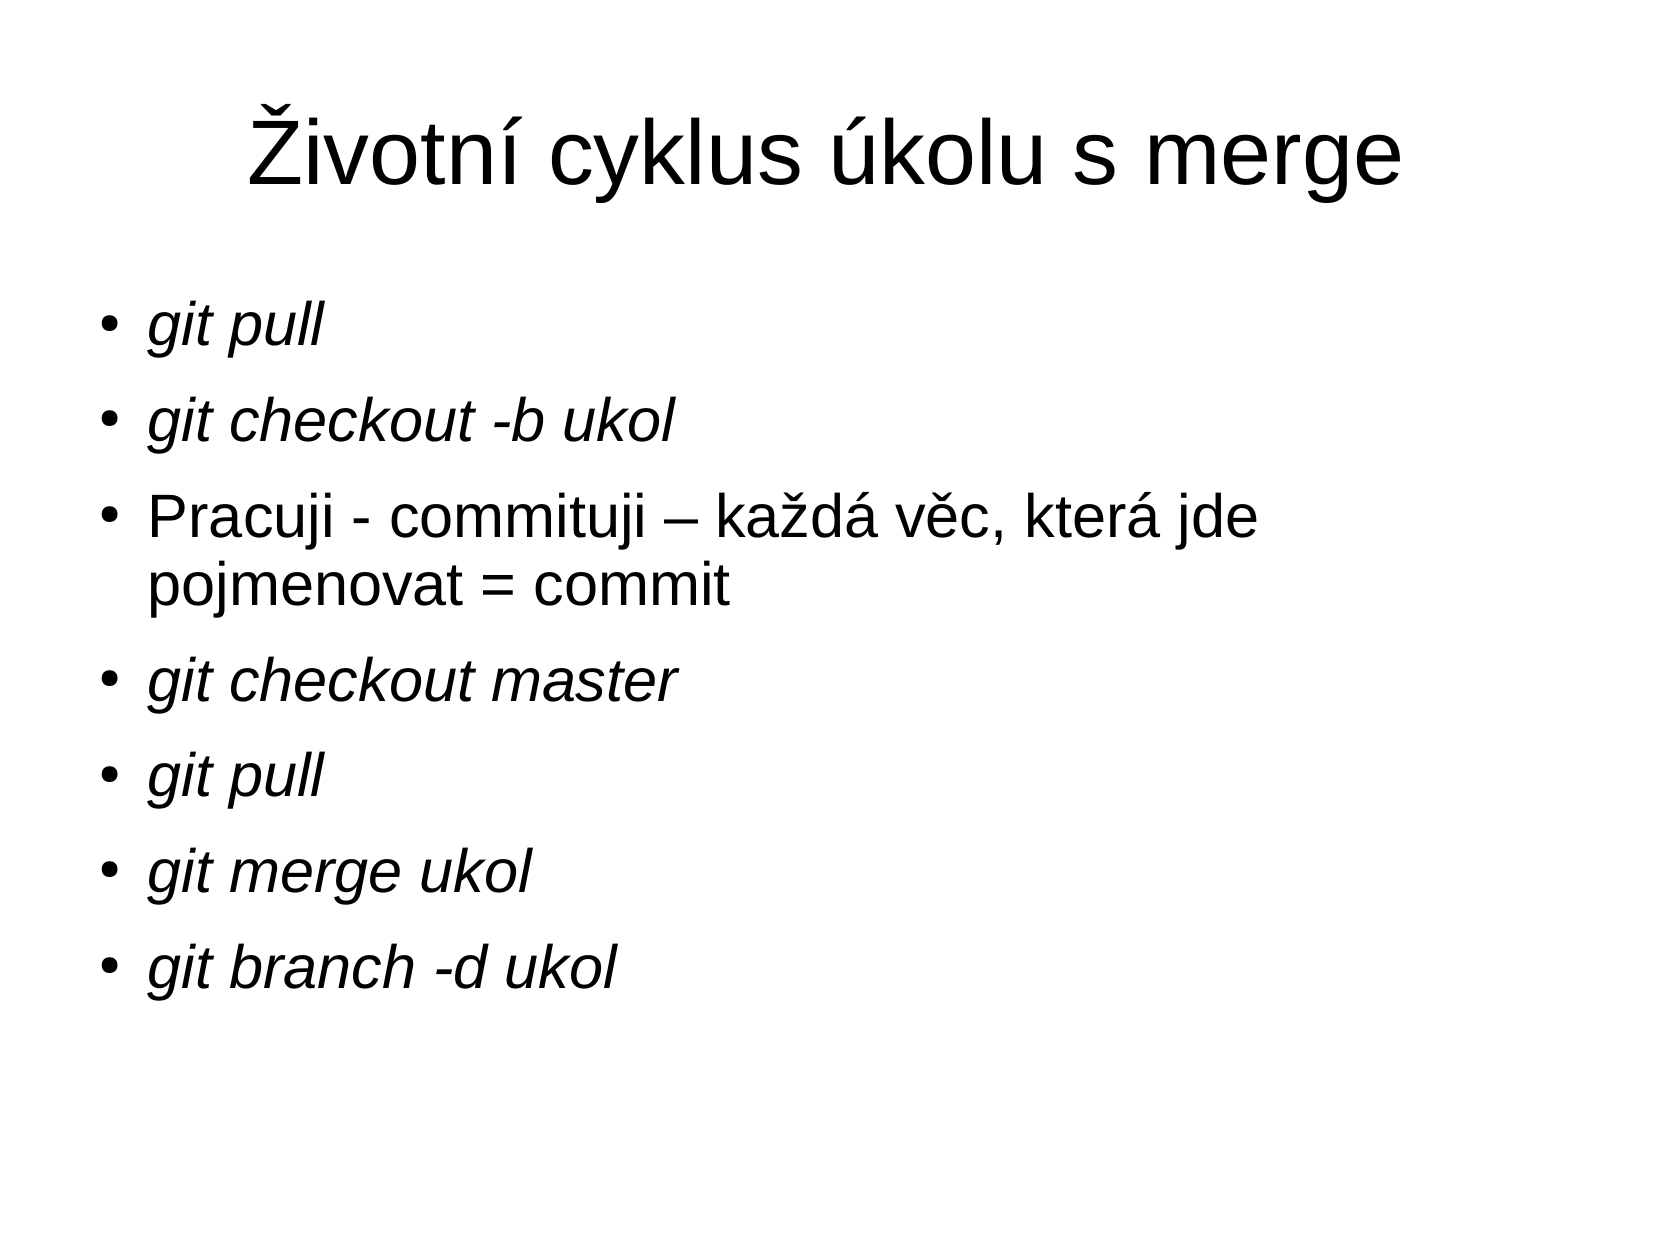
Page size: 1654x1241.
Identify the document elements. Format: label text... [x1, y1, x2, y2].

list git pull git checkout -b ukol Pracuji - commituji – každá věc, která jde pojmenovat = commit git checkout master git pull git merge ukol git branch -d ukol [82, 290, 1571, 1010]
title Životní cyklus úkolu s merge [82, 49, 1571, 257]
